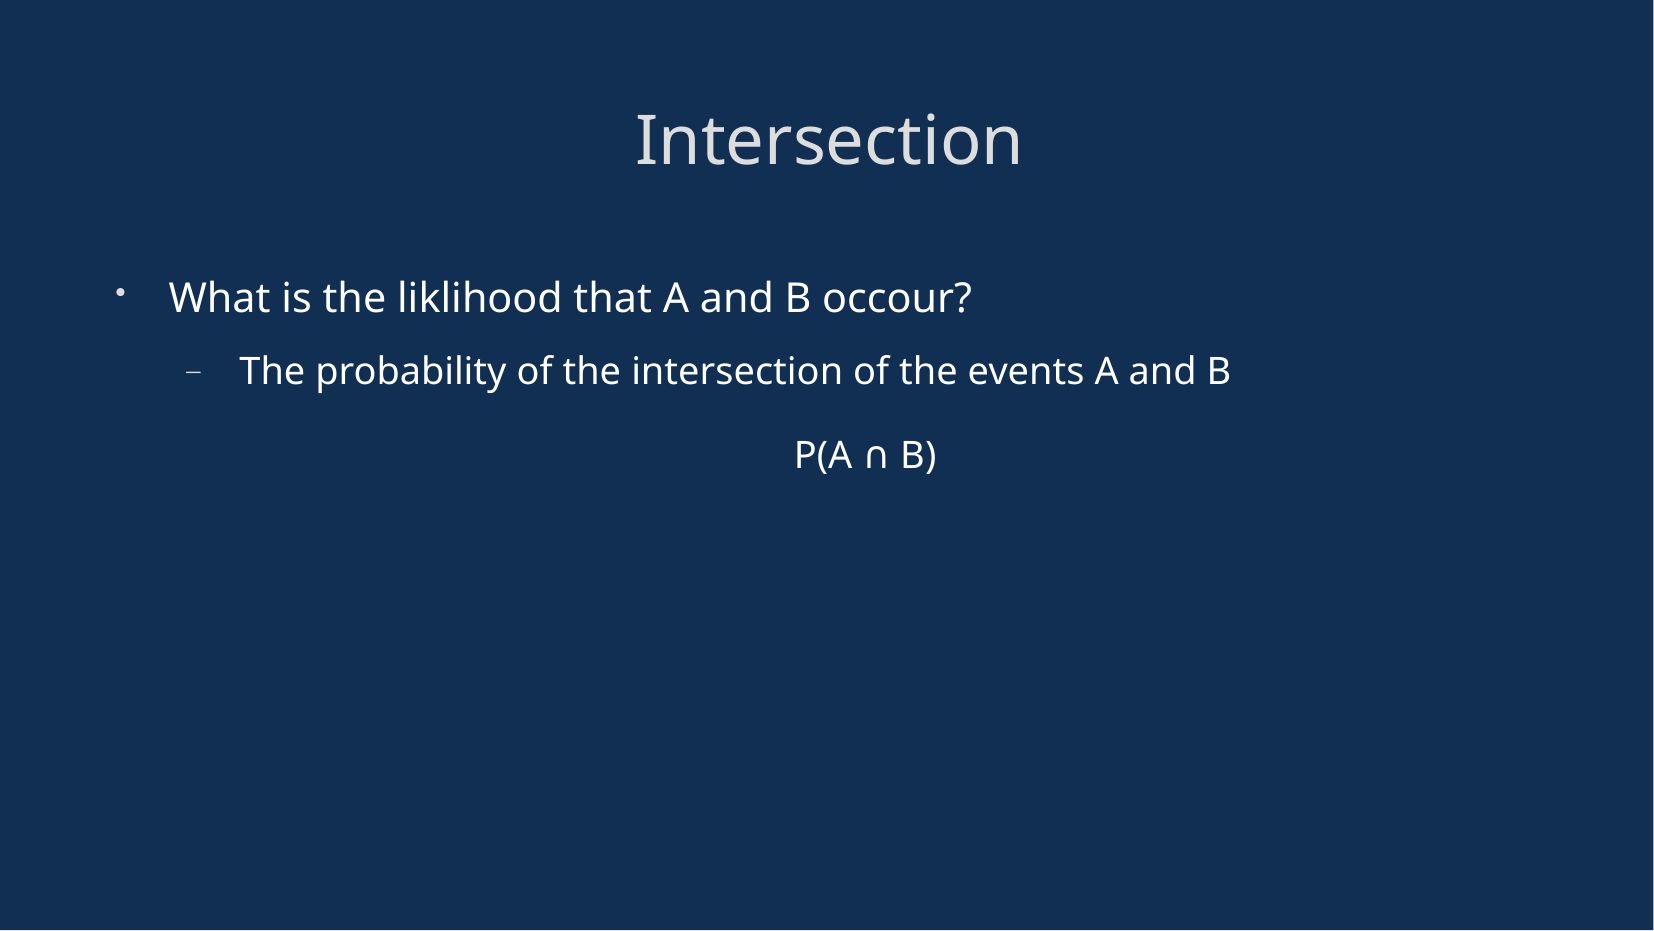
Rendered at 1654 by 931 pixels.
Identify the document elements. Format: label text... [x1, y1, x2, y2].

list What is the liklihood that A and B occour? The probability of the intersection of the events A and B P(A ∩ B) [97, 268, 1563, 806]
title Intersection [97, 56, 1563, 220]
